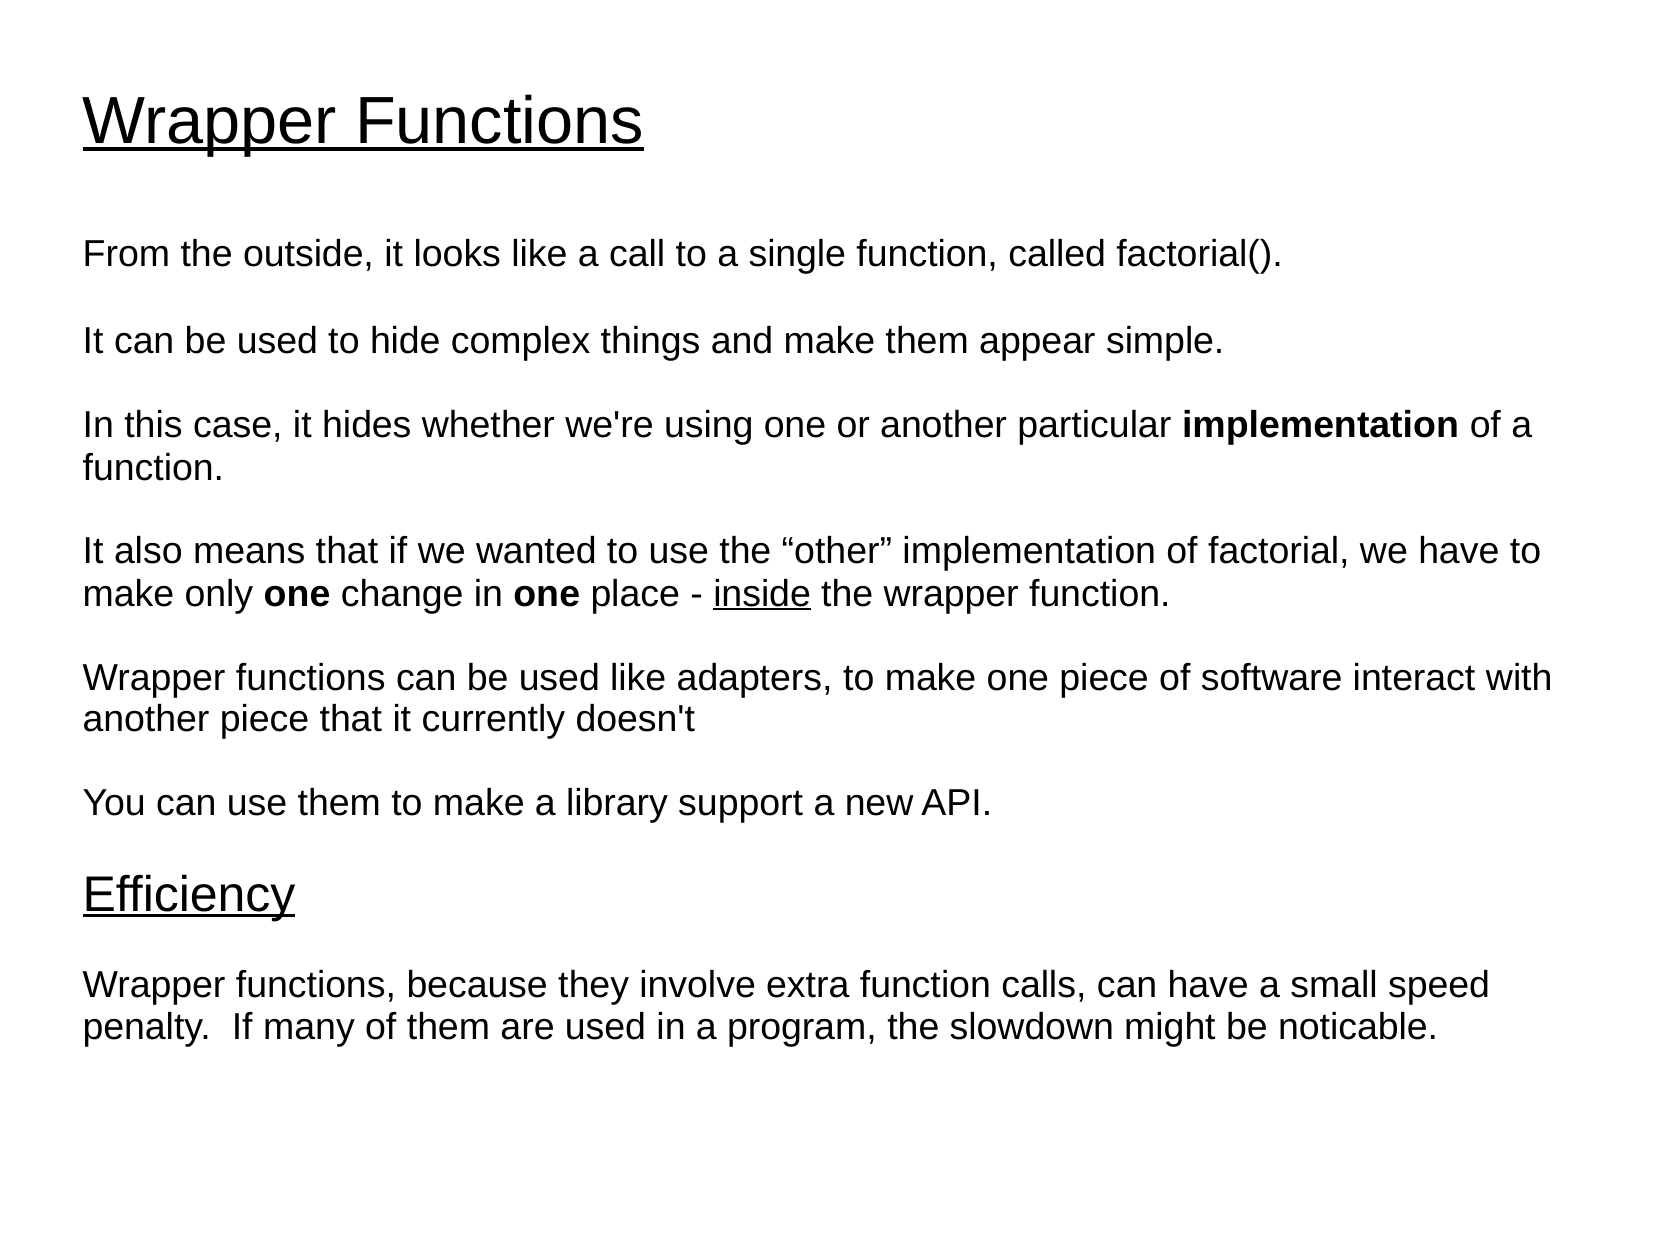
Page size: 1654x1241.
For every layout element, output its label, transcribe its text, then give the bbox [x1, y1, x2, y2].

subtitle Wrapper Functions From the outside, it looks like a call to a single function, called factorial(). It can be used to hide complex things and make them appear simple. In this case, it hides whether we're using one or another particular implementation of a function. It also means that if we wanted to use the “other” implementation of factorial, we have to make only one change in one place - inside the wrapper function. Wrapper functions can be used like adapters, to make one piece of software interact with another piece that it currently doesn't You can use them to make a library support a new API. Efficiency Wrapper functions, because they involve extra function calls, can have a small speed penalty. If many of them are used in a program, the slowdown might be noticable. [82, 82, 1595, 1158]
